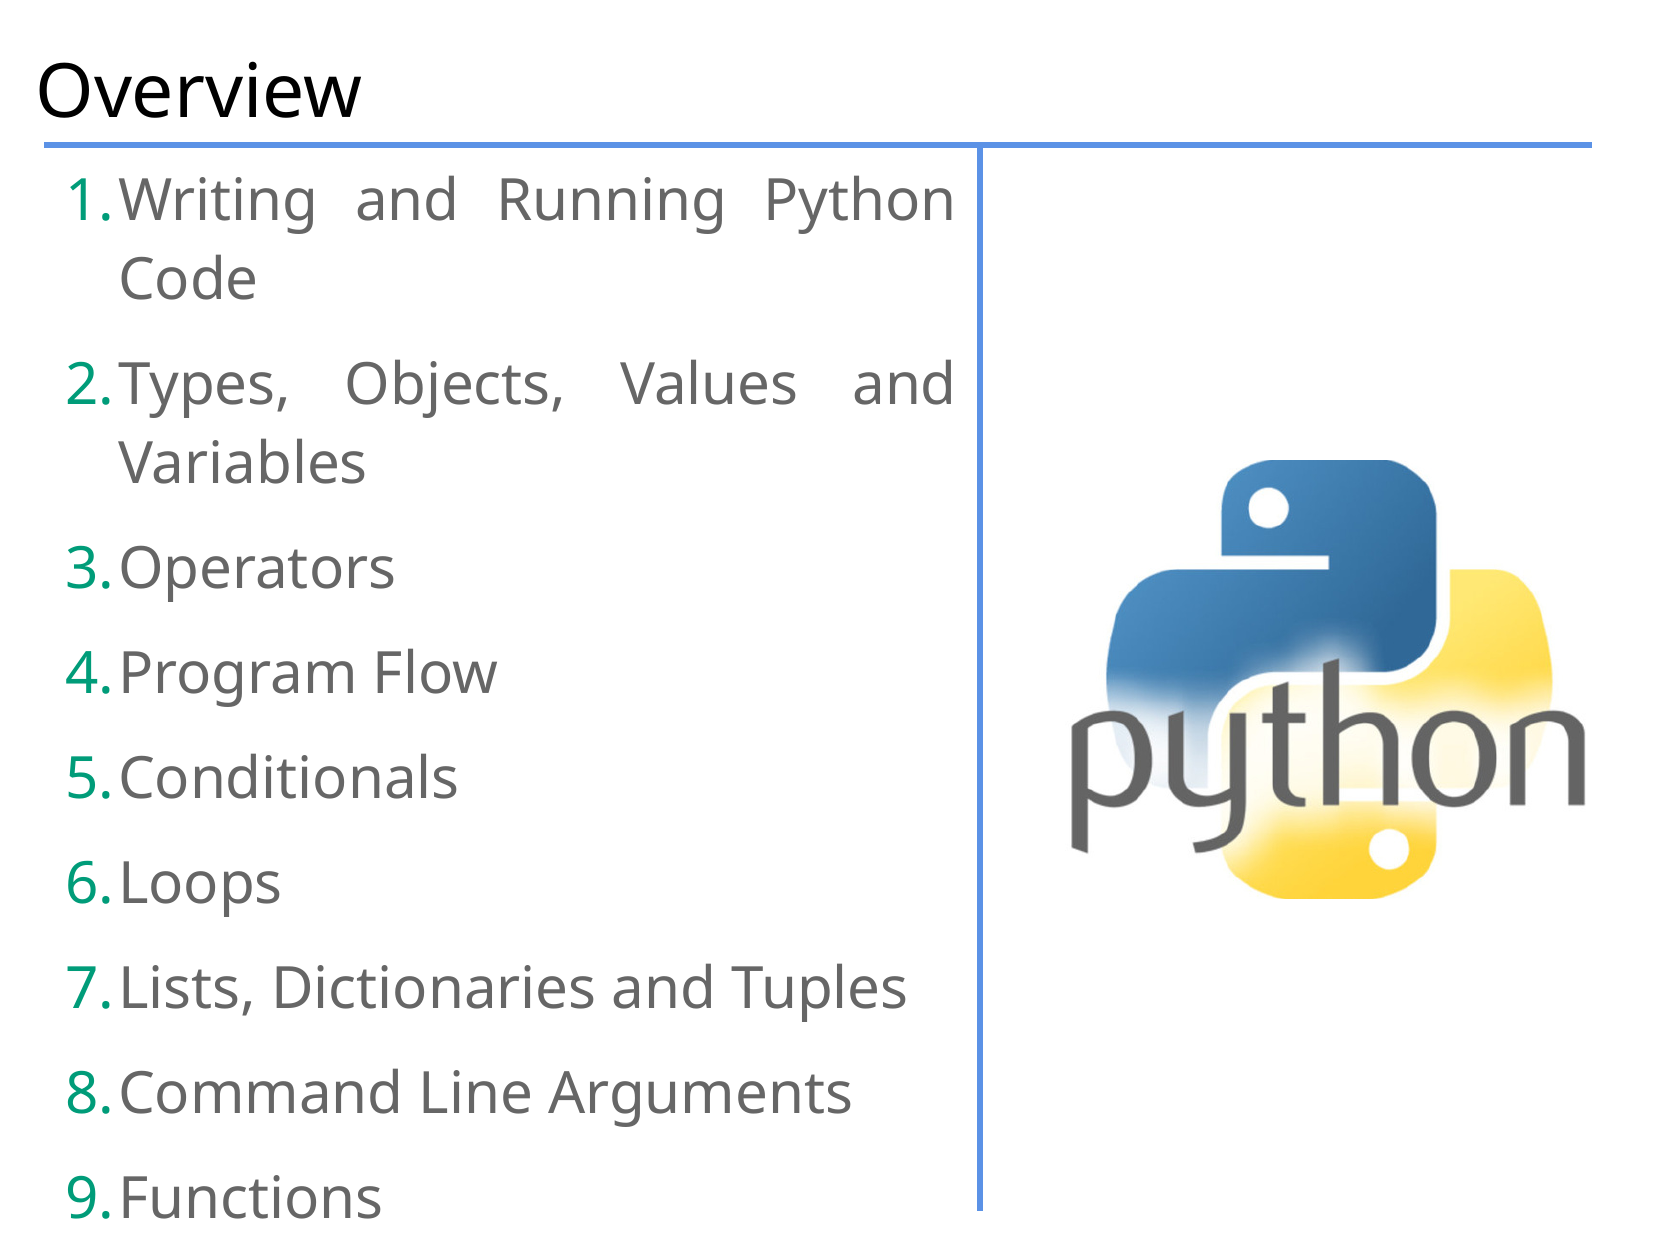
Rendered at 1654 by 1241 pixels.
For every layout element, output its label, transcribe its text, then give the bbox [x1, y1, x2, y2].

picture [1003, 460, 1654, 899]
title Overview [35, 29, 1217, 148]
list Writing and Running Python Code Types, Objects, Values and Variables Operators Program Flow Conditionals Loops Lists, Dictionaries and Tuples Command Line Arguments Functions File Operations The Caesar Cipher Basic Data Analysis (Optional!) [47, 157, 957, 1241]
